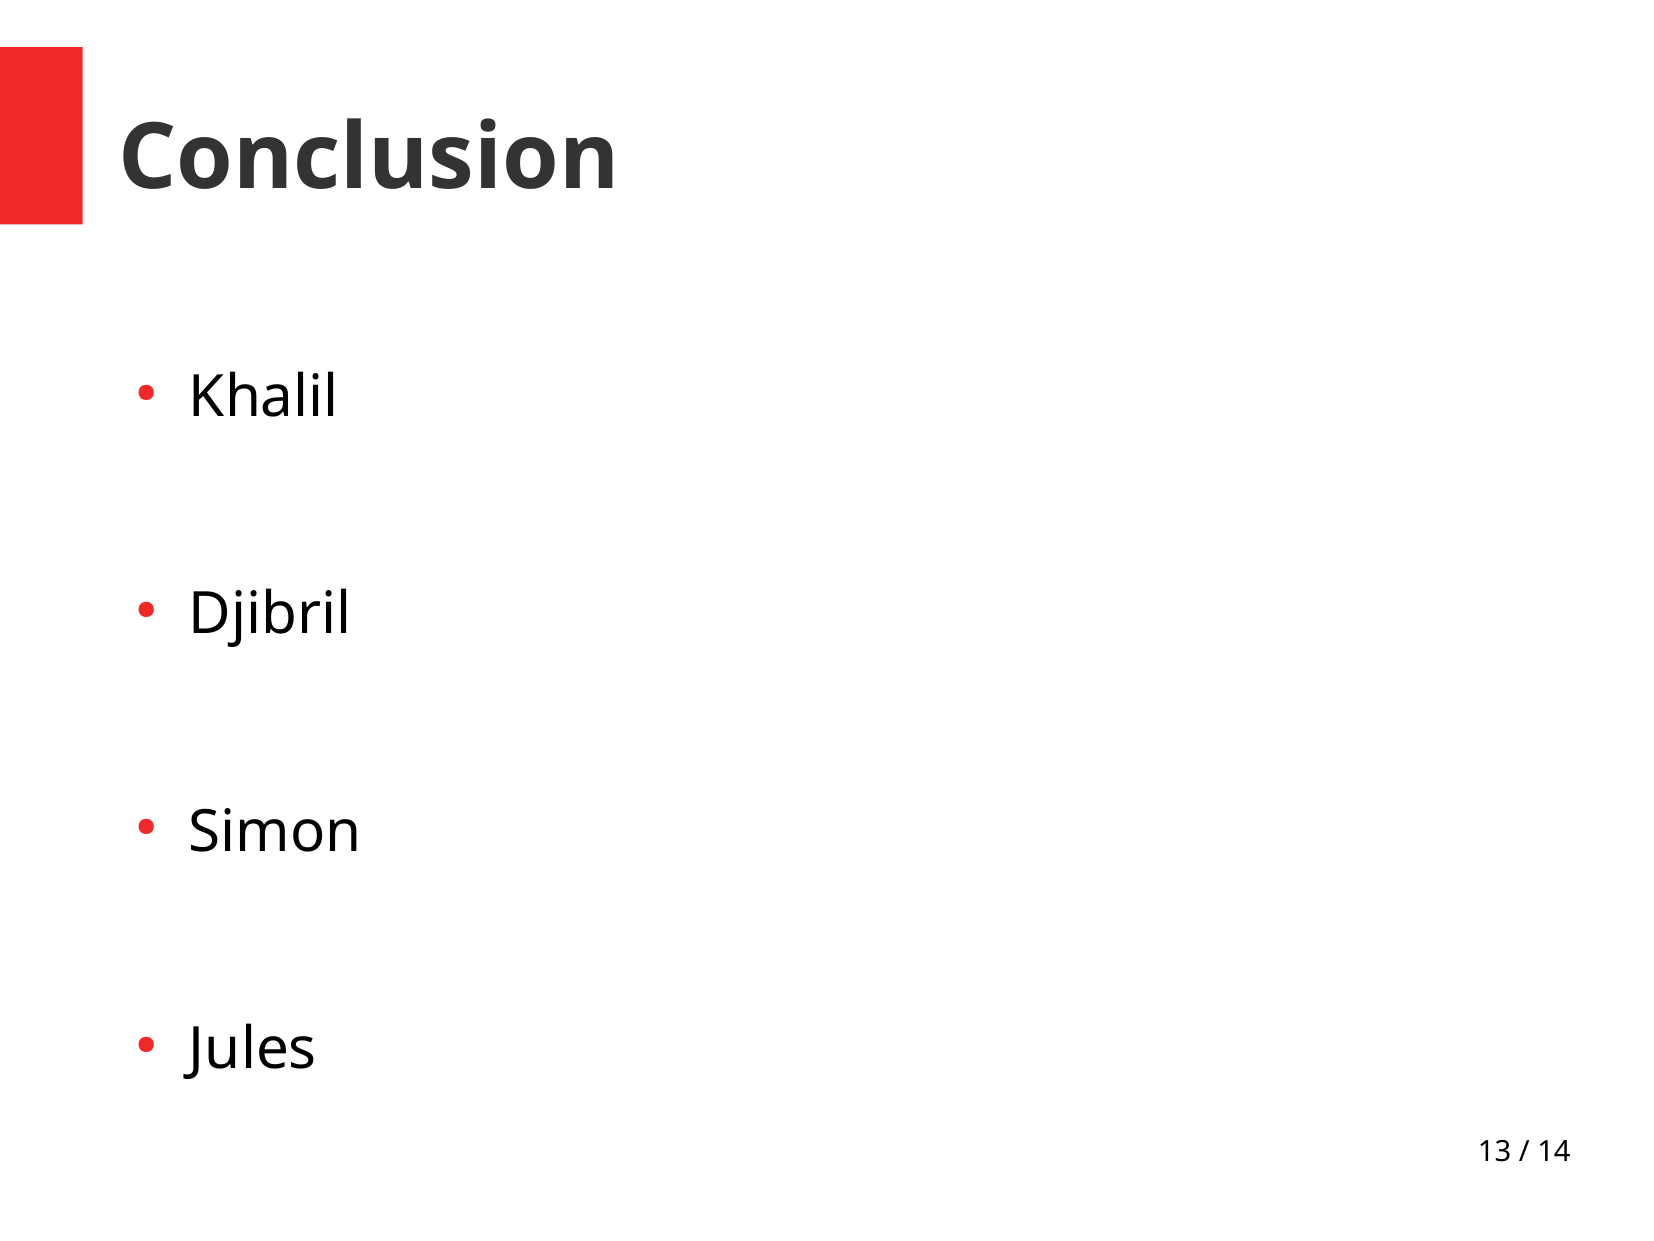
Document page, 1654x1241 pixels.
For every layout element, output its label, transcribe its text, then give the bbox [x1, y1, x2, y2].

title Conclusion [118, 49, 1571, 257]
list Khalil Djibril Simon Jules [118, 354, 1536, 1074]
